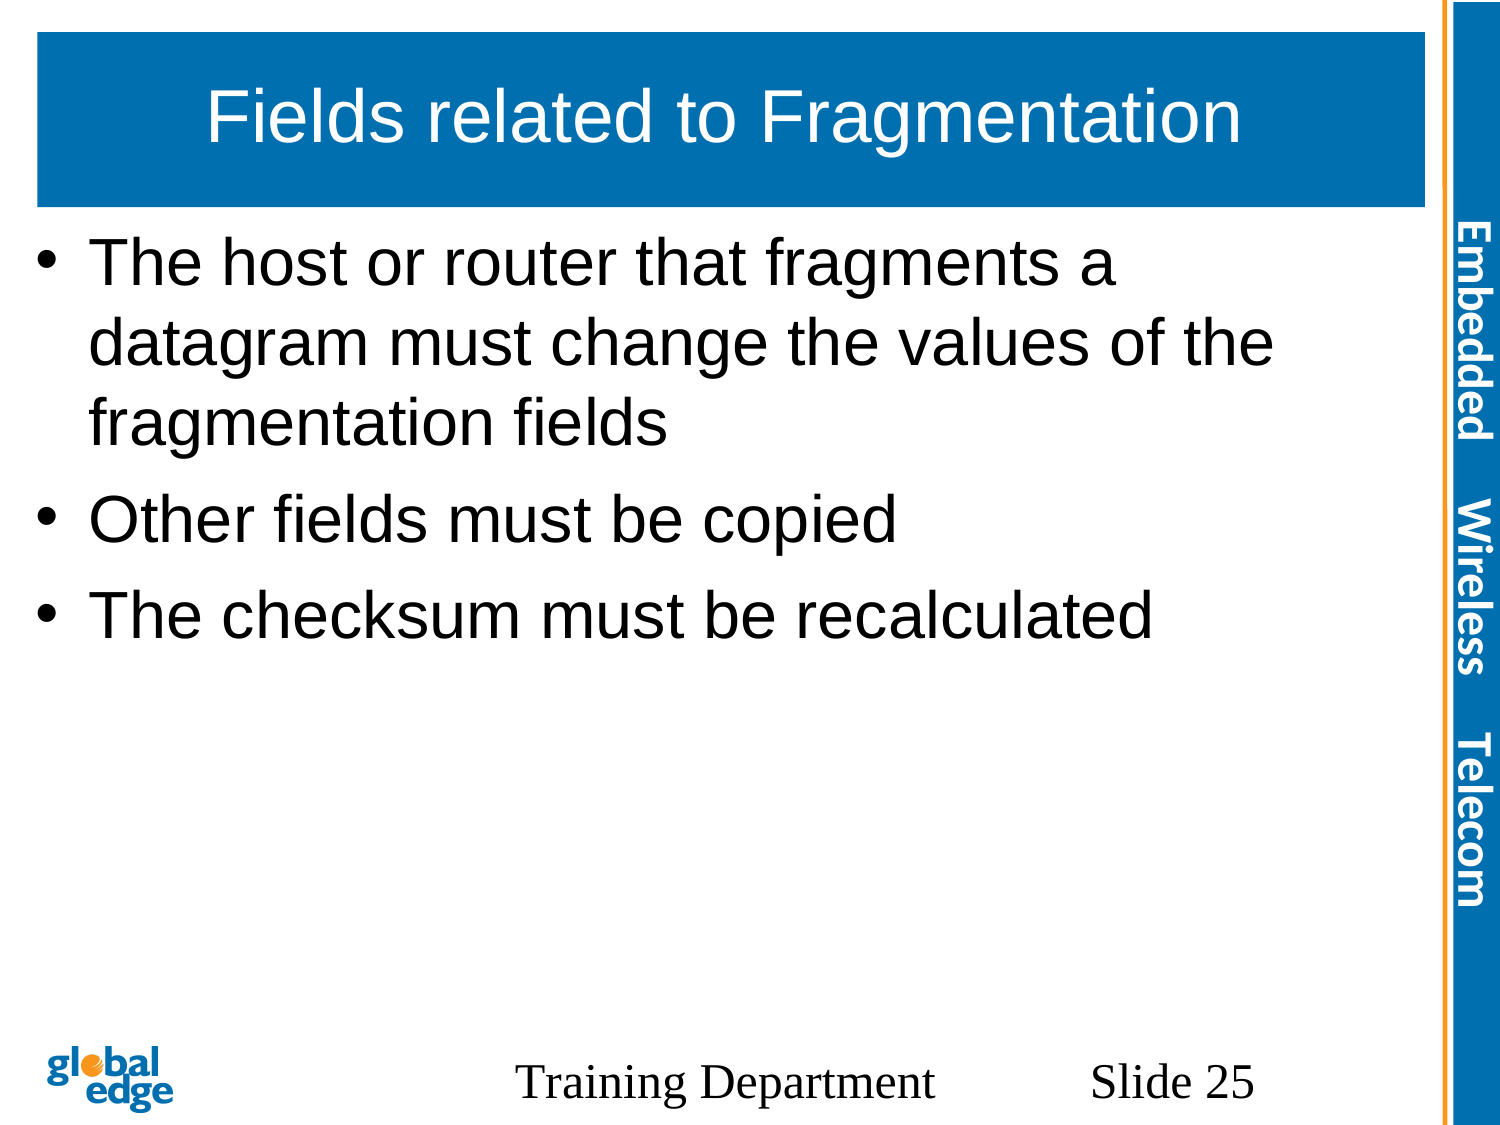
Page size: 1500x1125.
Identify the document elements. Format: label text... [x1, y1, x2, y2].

title Fields related to Fragmentation [88, 64, 1361, 162]
picture [34, 1034, 185, 1125]
list The host or router that fragments a datagram must change the values of the fragmentation fields Other fields must be copied The checksum must be recalculated [35, 218, 1412, 1038]
